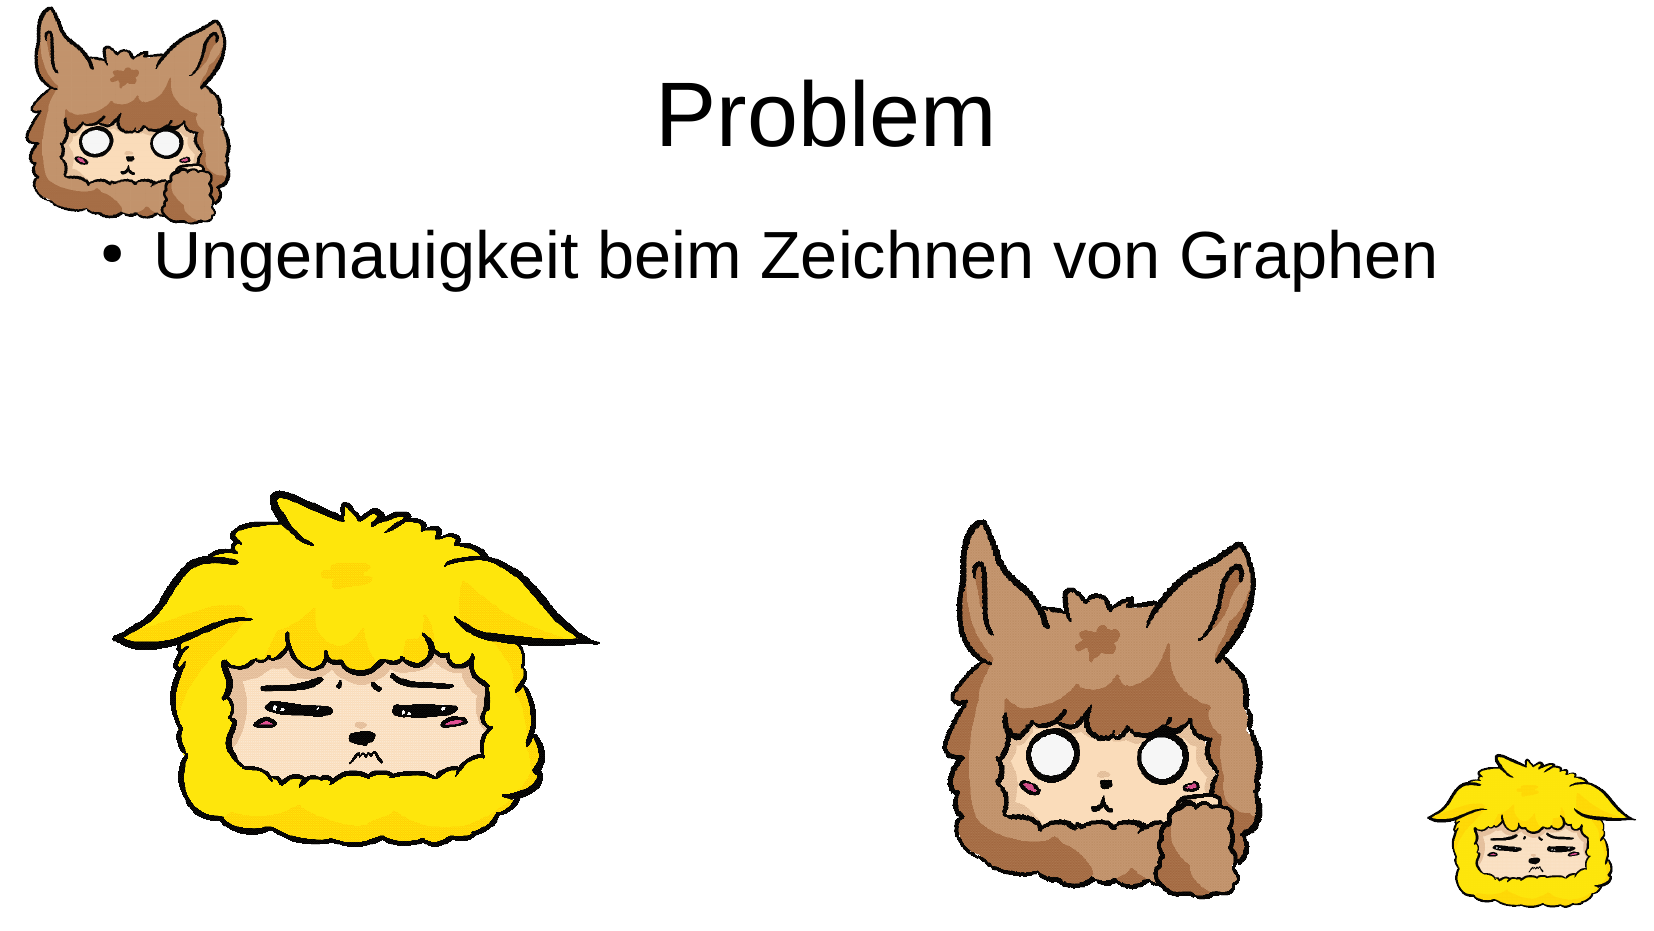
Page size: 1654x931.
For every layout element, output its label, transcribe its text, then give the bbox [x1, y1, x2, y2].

list Ungenauigkeit beim Zeichnen von Graphen [82, 217, 1571, 758]
picture [900, 487, 1313, 901]
picture [0, 0, 263, 226]
picture [1425, 731, 1637, 931]
picture [108, 438, 601, 901]
title Problem [263, 37, 1571, 193]
